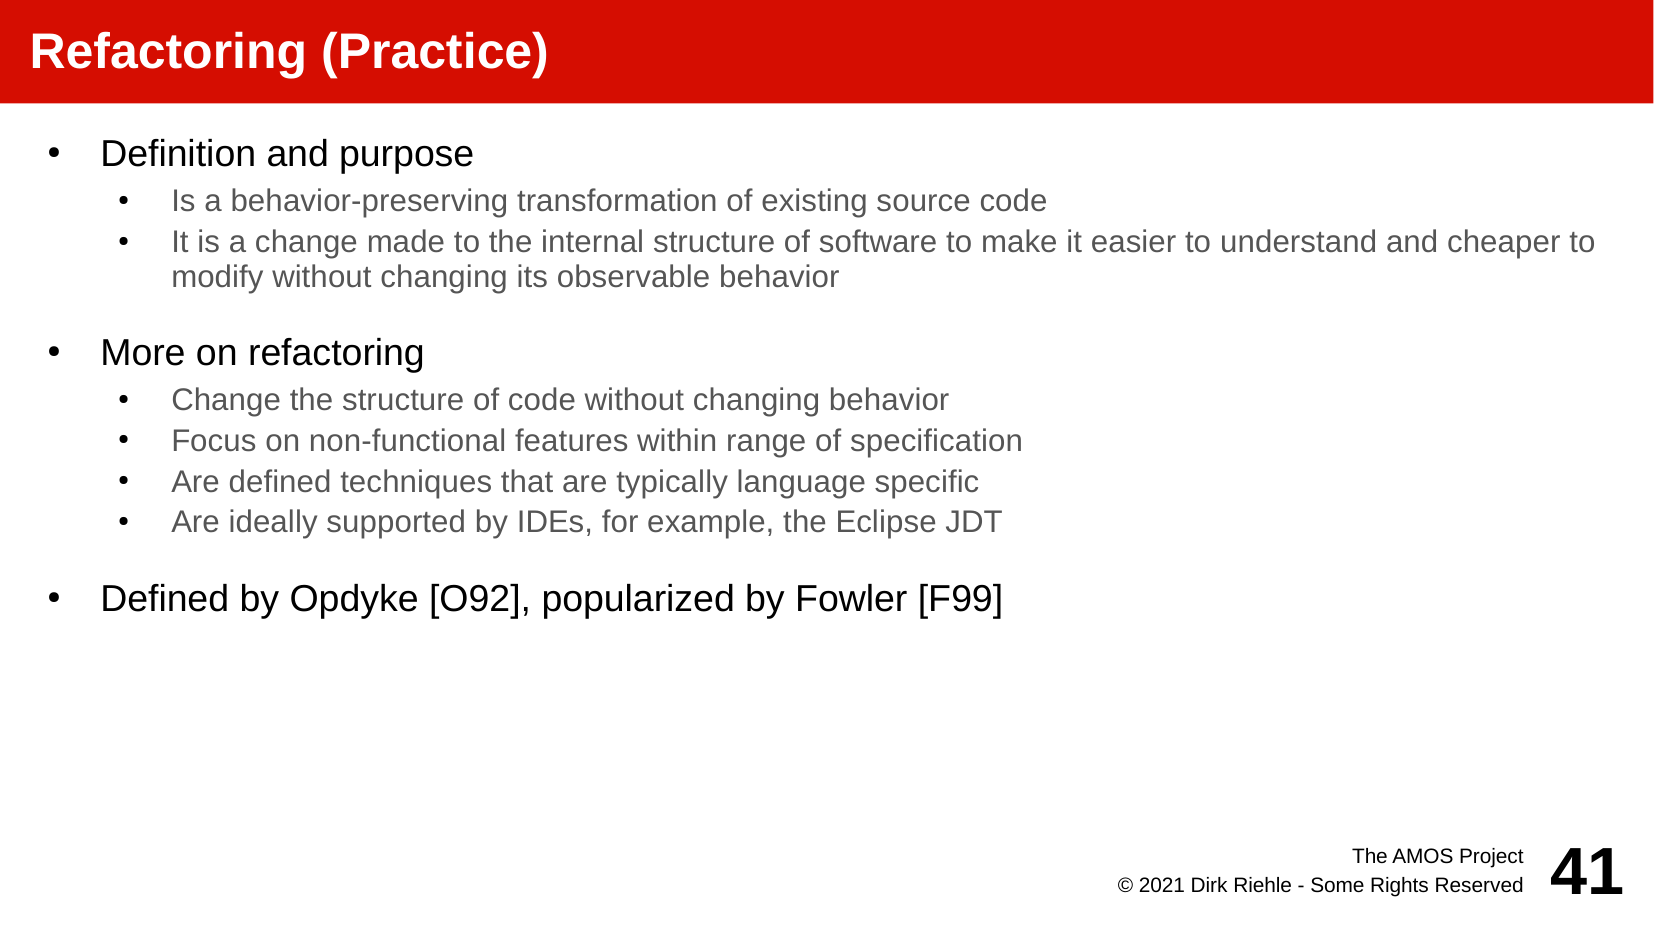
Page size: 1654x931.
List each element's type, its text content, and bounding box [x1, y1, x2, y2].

list Definition and purpose Is a behavior-preserving transformation of existing source code It is a change made to the internal structure of software to make it easier to understand and cheaper to modify without changing its observable behavior More on refactoring Change the structure of code without changing behavior Focus on non-functional features within range of specification Are defined techniques that are typically language specific Are ideally supported by IDEs, for example, the Eclipse JDT Defined by Opdyke [O92], popularized by Fowler [F99] [29, 132, 1625, 813]
title Refactoring (Practice) [0, 0, 1654, 104]
